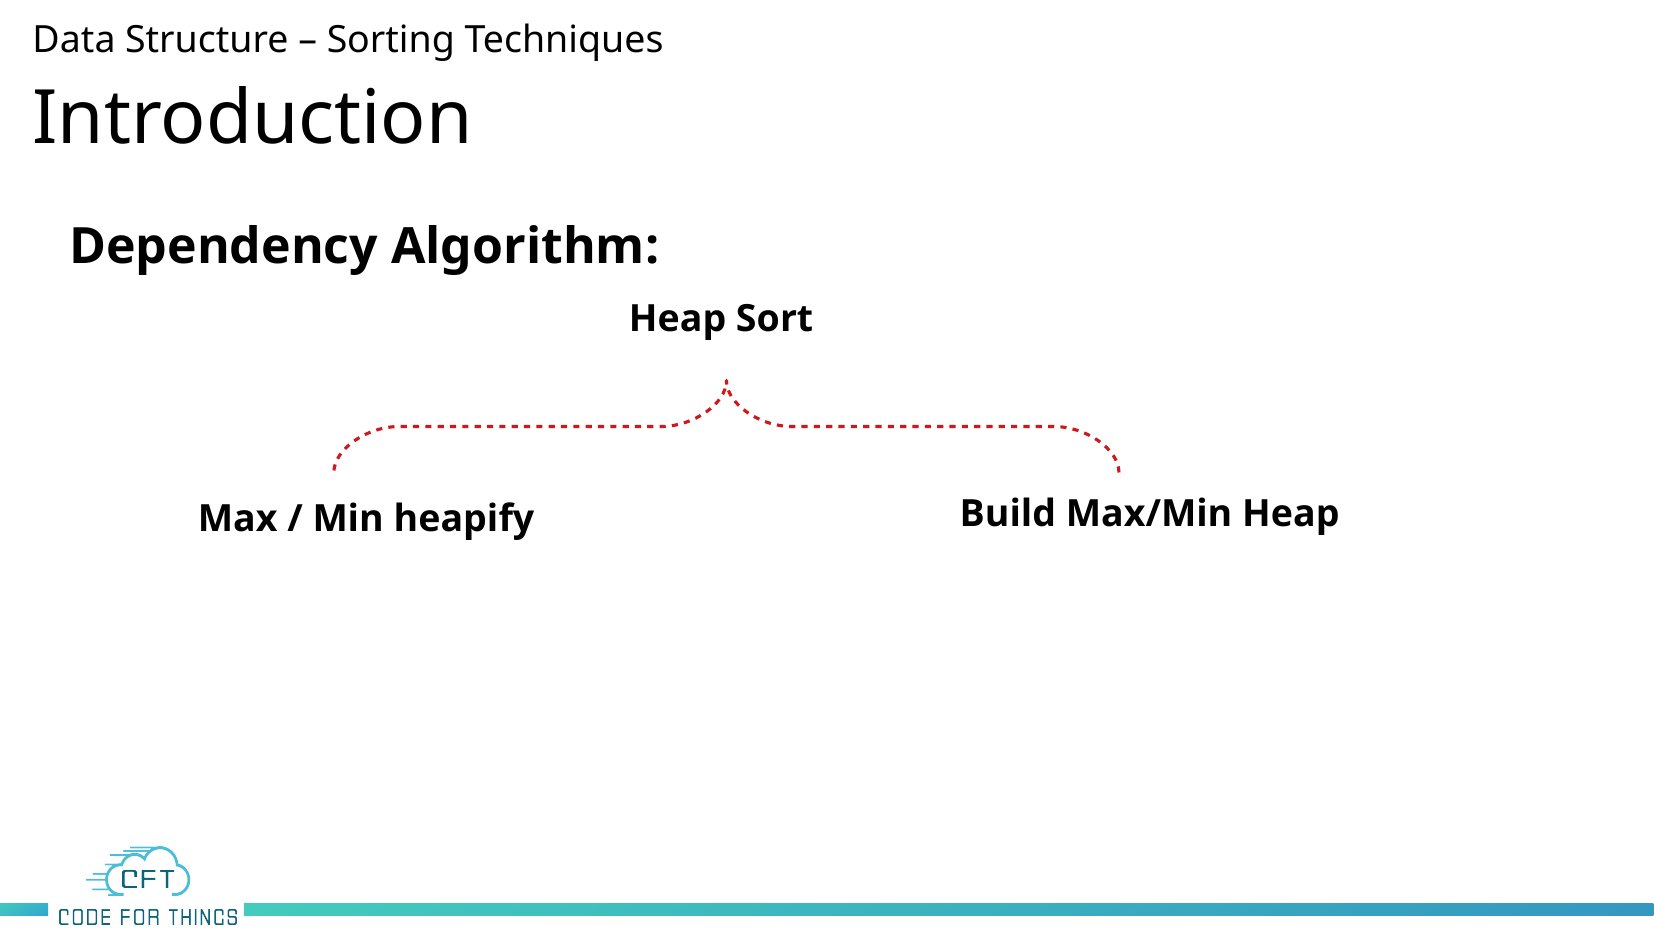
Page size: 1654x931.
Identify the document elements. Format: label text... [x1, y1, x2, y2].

text_box Build Max/Min Heap [909, 479, 1418, 538]
text_box Heap Sort [578, 284, 957, 343]
text_box Max / Min heapify [147, 484, 656, 543]
text_box Dependency Algorithm: [35, 175, 851, 278]
title Data Structure – Sorting Techniques Introduction [32, 12, 1184, 166]
picture [59, 846, 237, 925]
